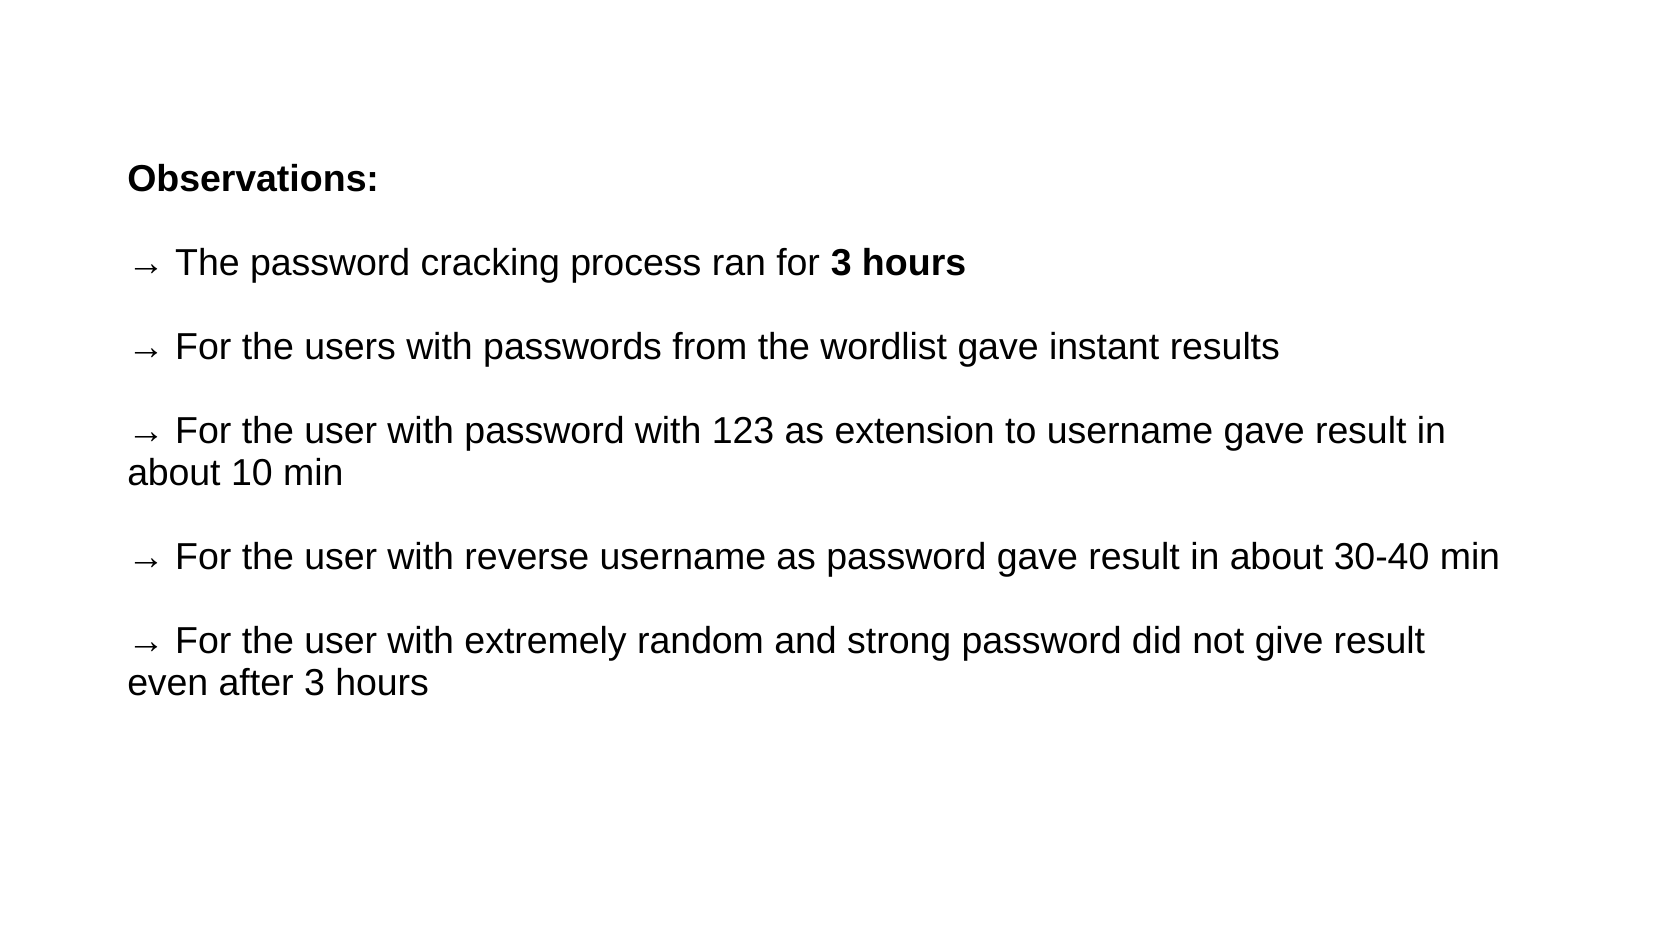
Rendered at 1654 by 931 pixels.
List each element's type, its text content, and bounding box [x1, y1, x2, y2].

text_box Observations: → The password cracking process ran for 3 hours → For the users with passwords from the wordlist gave instant results → For the user with password with 123 as extension to username gave result in about 10 min → For the user with reverse username as password gave result in about 30-40 min → For the user with extremely random and strong password did not give result even after 3 hours [112, 150, 1528, 711]
